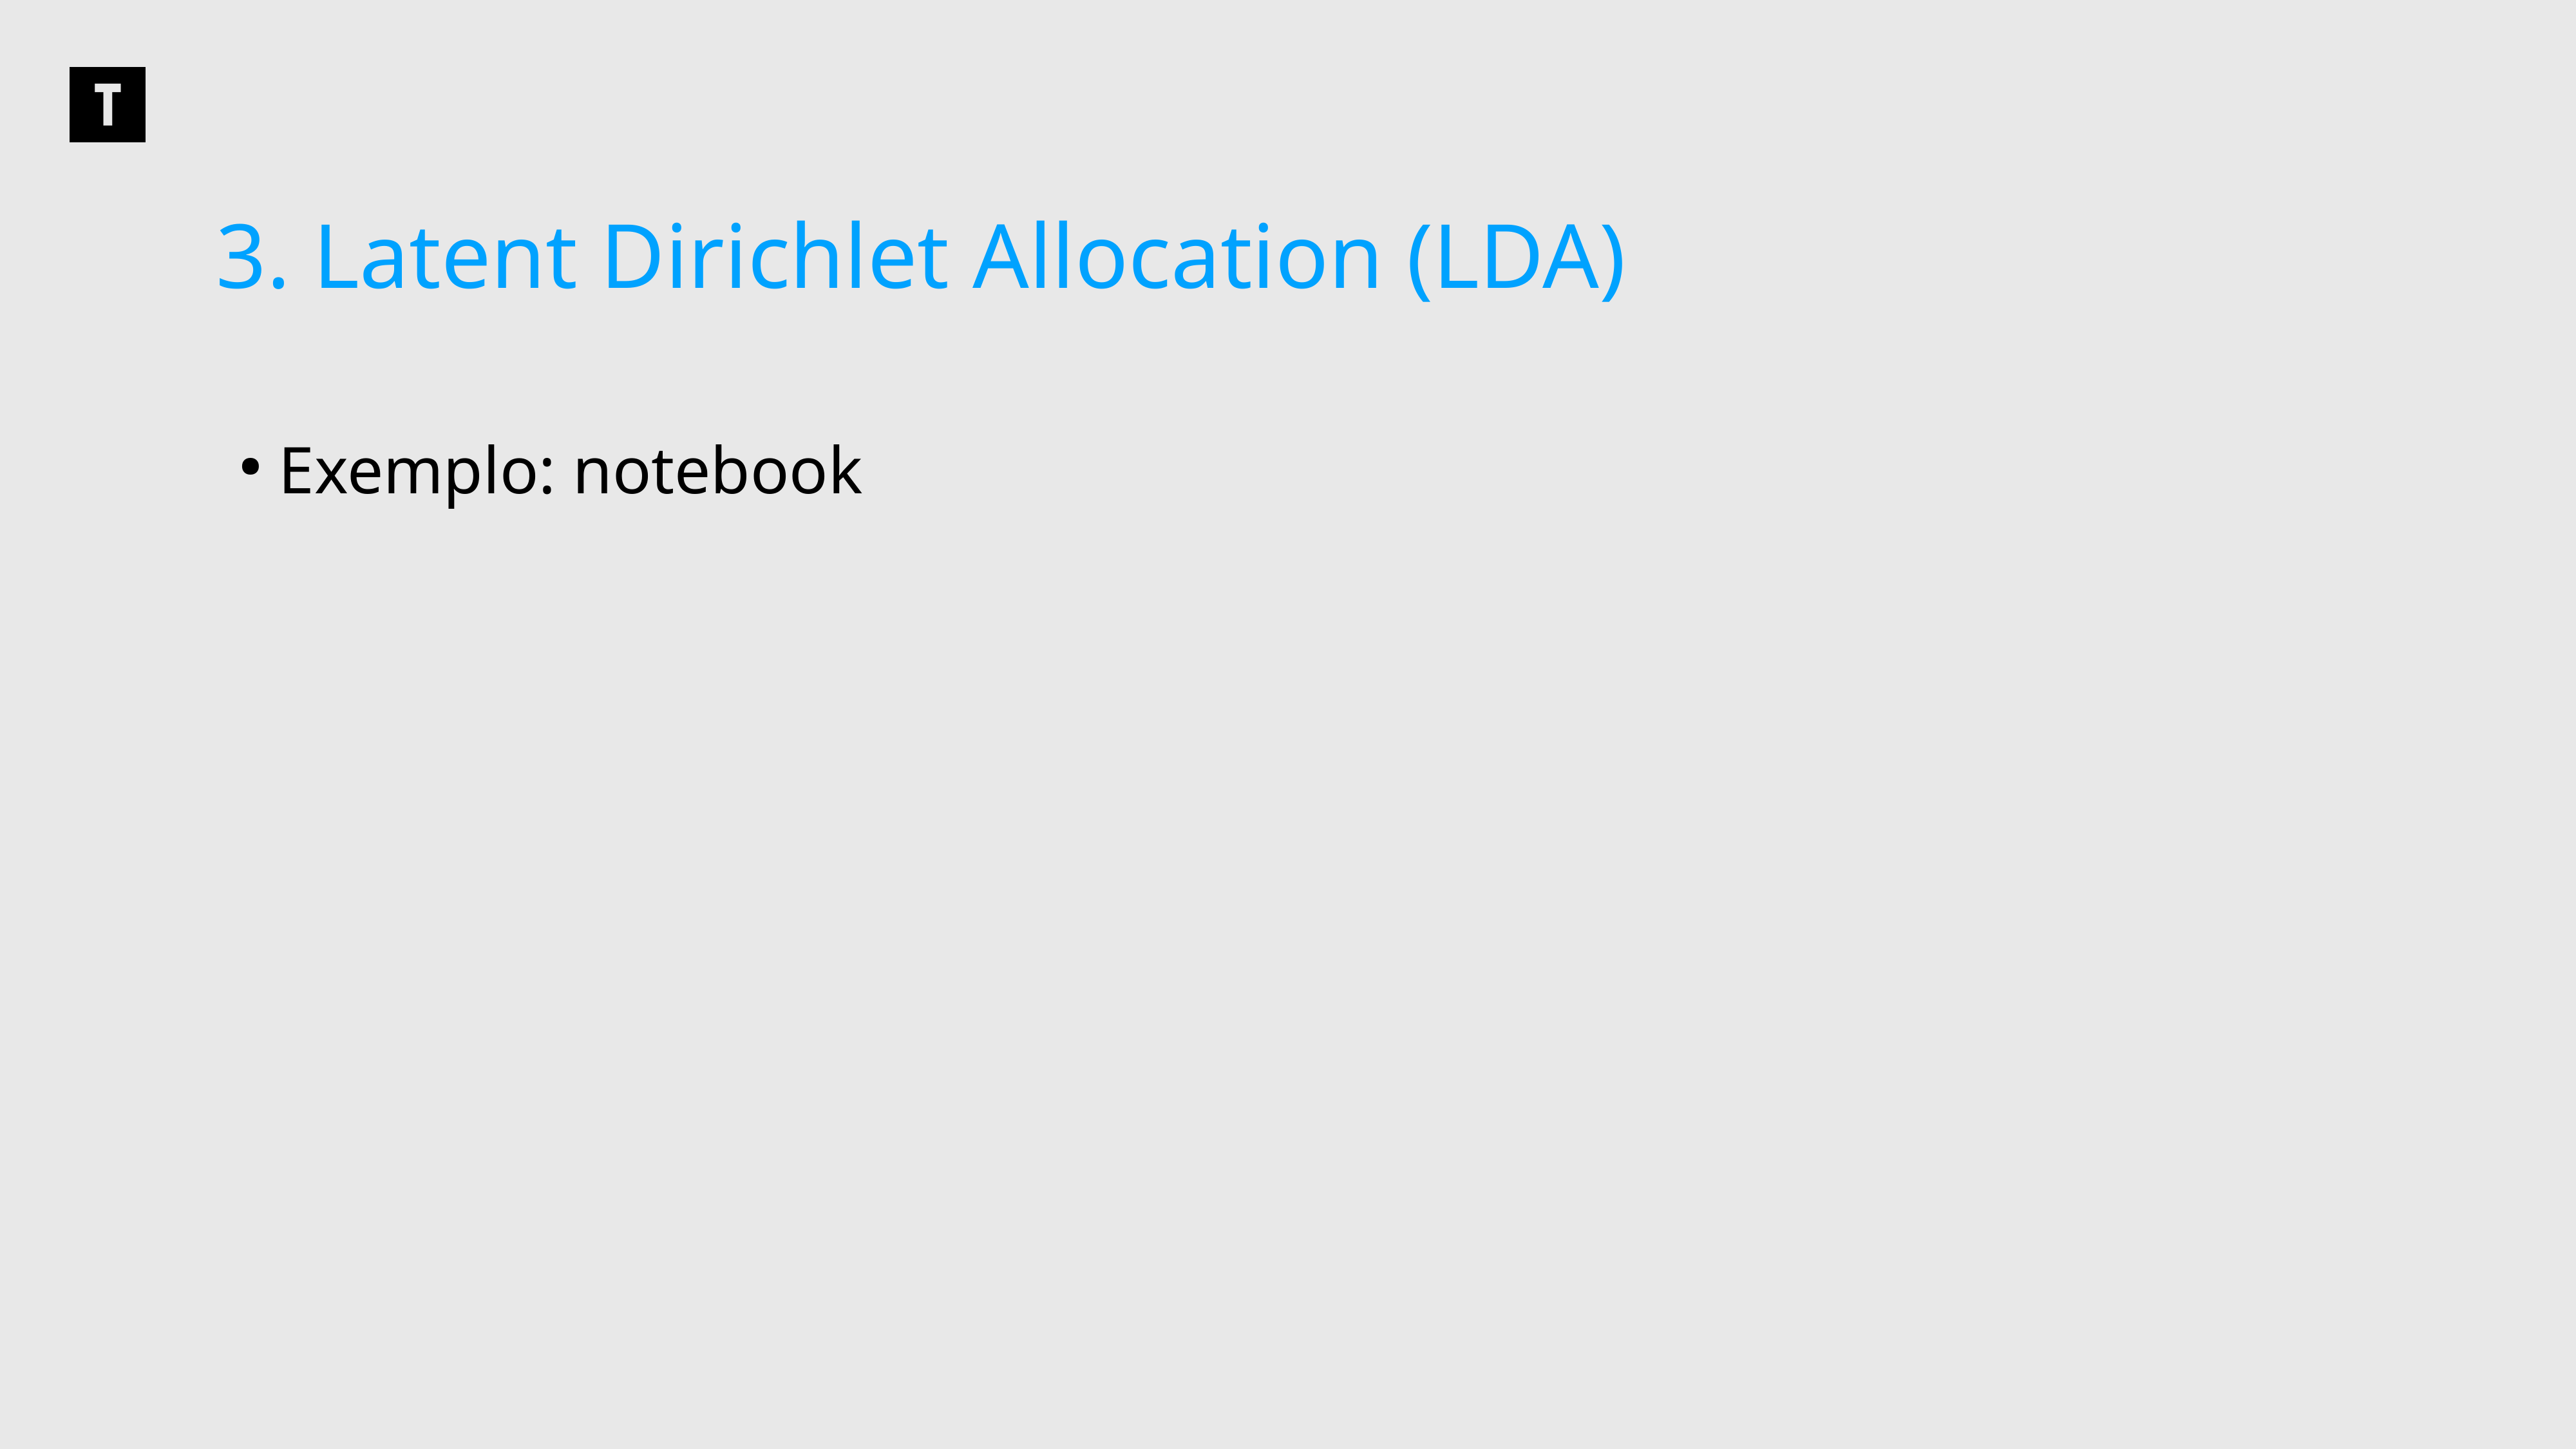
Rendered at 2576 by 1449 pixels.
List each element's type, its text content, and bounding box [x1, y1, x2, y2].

text_box Exemplo: notebook [211, 385, 2351, 589]
picture [70, 67, 146, 142]
text_box 3. Latent Dirichlet Allocation (LDA) [211, 194, 2267, 312]
